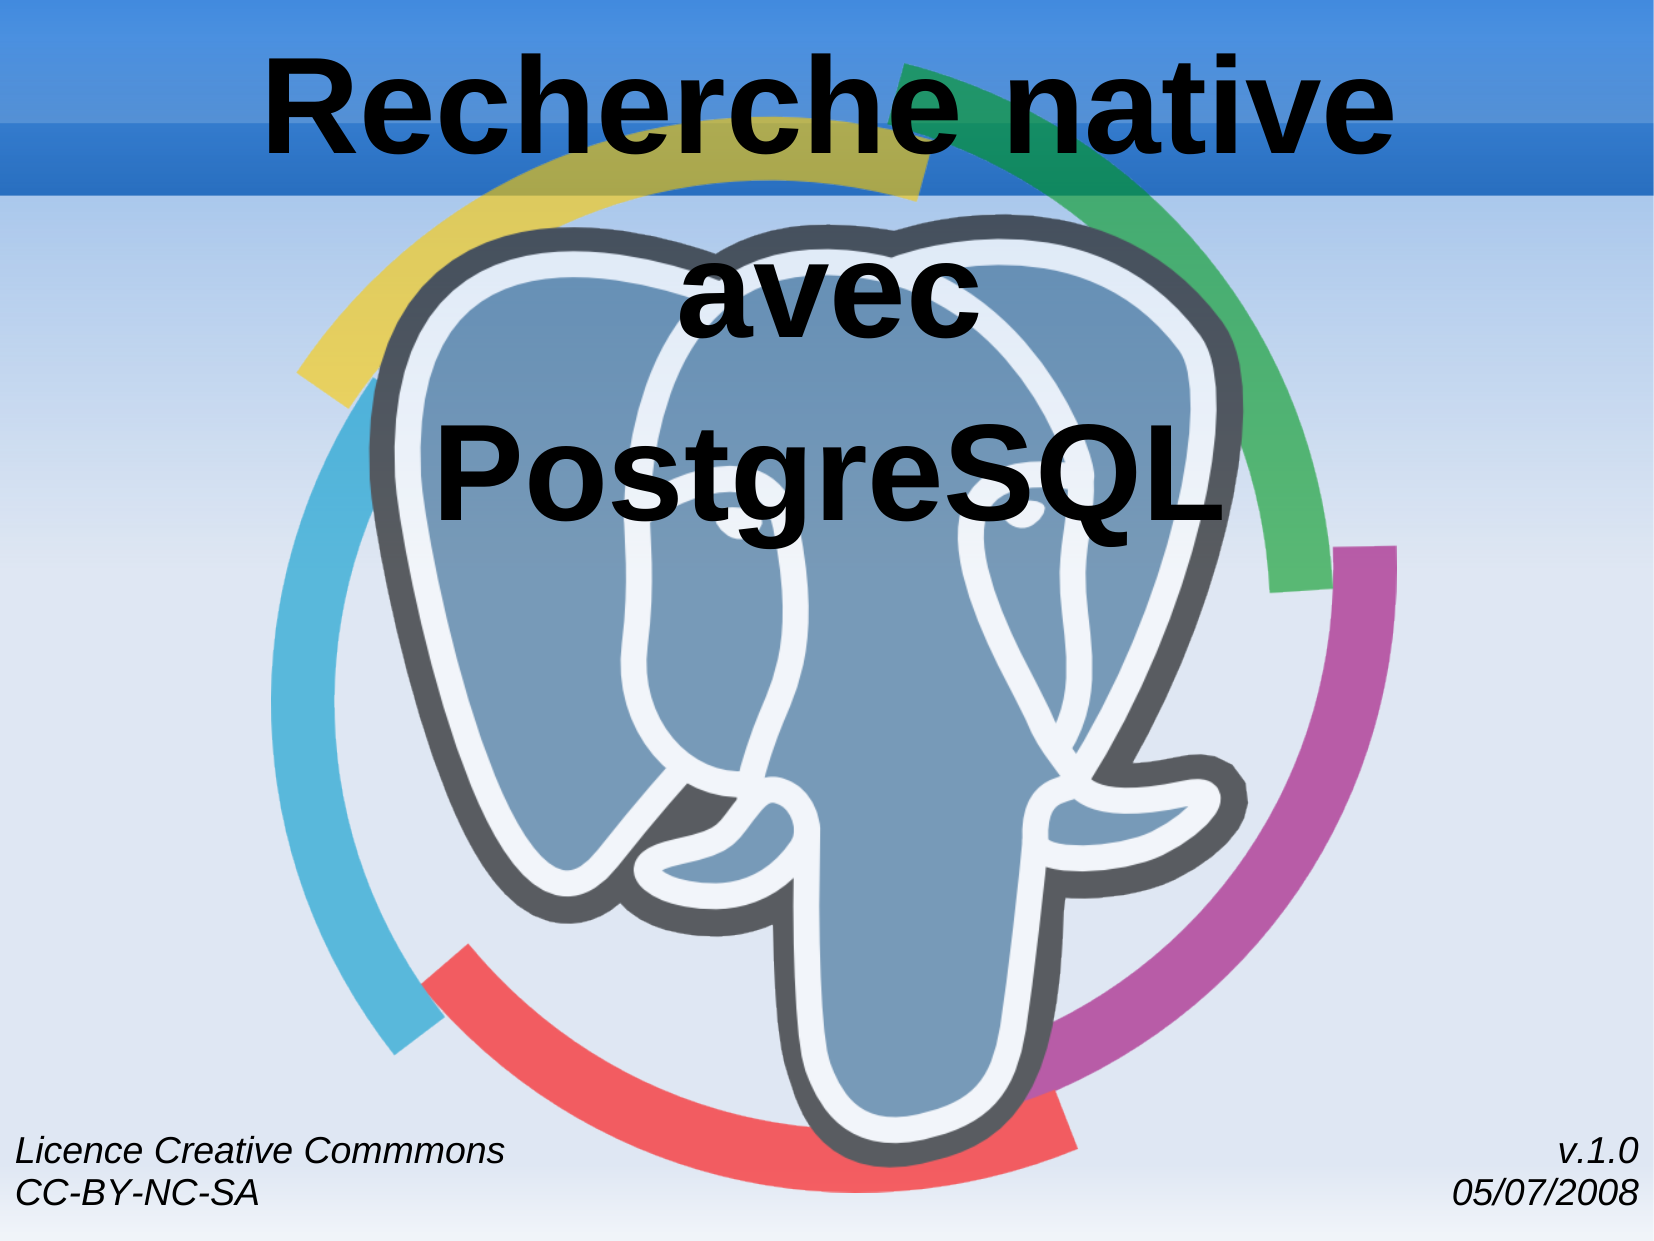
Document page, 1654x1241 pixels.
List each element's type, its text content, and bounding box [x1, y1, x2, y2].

text_box Licence Creative Commmons CC-BY-NC-SA [0, 1122, 532, 1241]
picture [0, 0, 1654, 1241]
list Recherche native avec PostgreSQL [76, 29, 1565, 849]
text_box v.1.0 05/07/2008 [1358, 1122, 1654, 1232]
